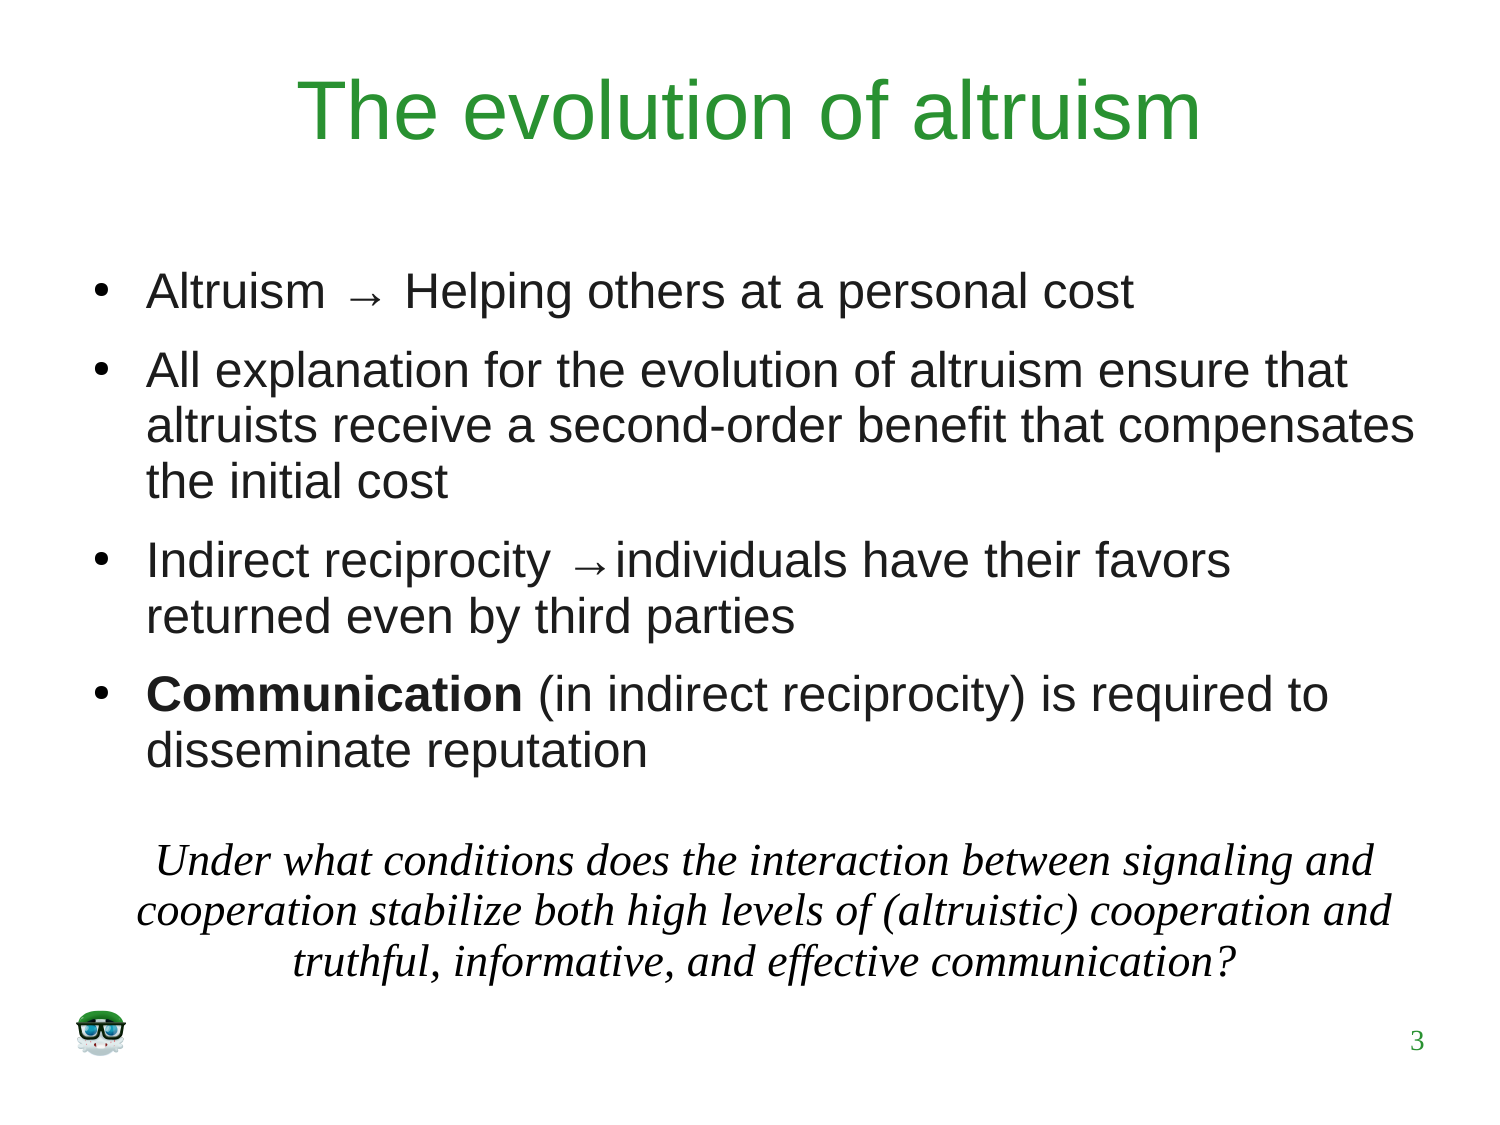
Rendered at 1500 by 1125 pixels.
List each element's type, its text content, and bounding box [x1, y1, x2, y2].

list Altruism → Helping others at a personal cost All explanation for the evolution of altruism ensure that altruists receive a second-order benefit that compensates the initial cost Indirect reciprocity →individuals have their favors returned even by third parties Communication (in indirect reciprocity) is required to disseminate reputation [75, 263, 1425, 798]
text_box Under what conditions does the interaction between signaling and cooperation stabilize both high levels of (altruistic) cooperation and truthful, informative, and effective communication? [29, 826, 1430, 1004]
title The evolution of altruism [75, 44, 1425, 178]
picture [75, 1008, 127, 1060]
